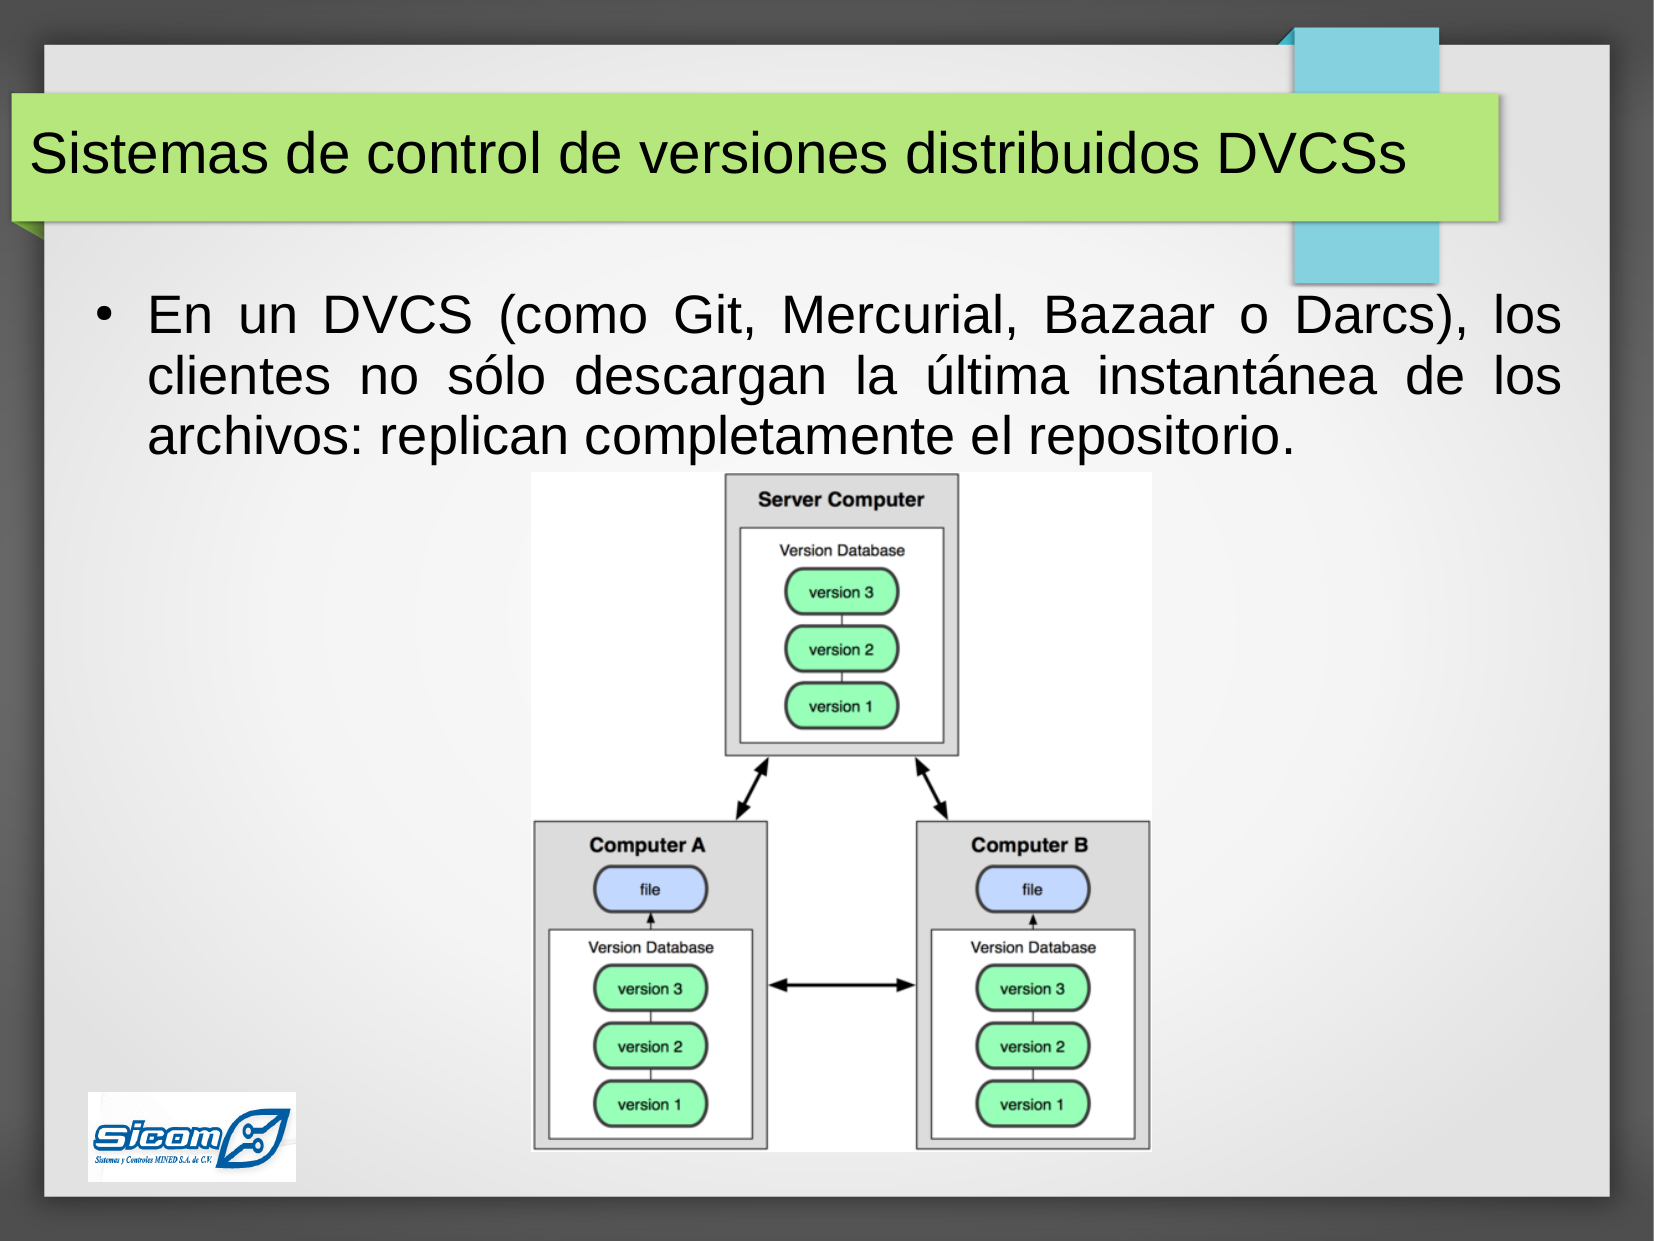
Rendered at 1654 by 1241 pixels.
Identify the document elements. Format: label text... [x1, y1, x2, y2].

list En un DVCS (como Git, Mercurial, Bazaar o Darcs), los clientes no sólo descargan la última instantánea de los archivos: replican completamente el repositorio. [76, 284, 1565, 1004]
picture [0, 0, 1654, 1241]
title Sistemas de control de versiones distribuidos DVCSs [29, 88, 1536, 219]
